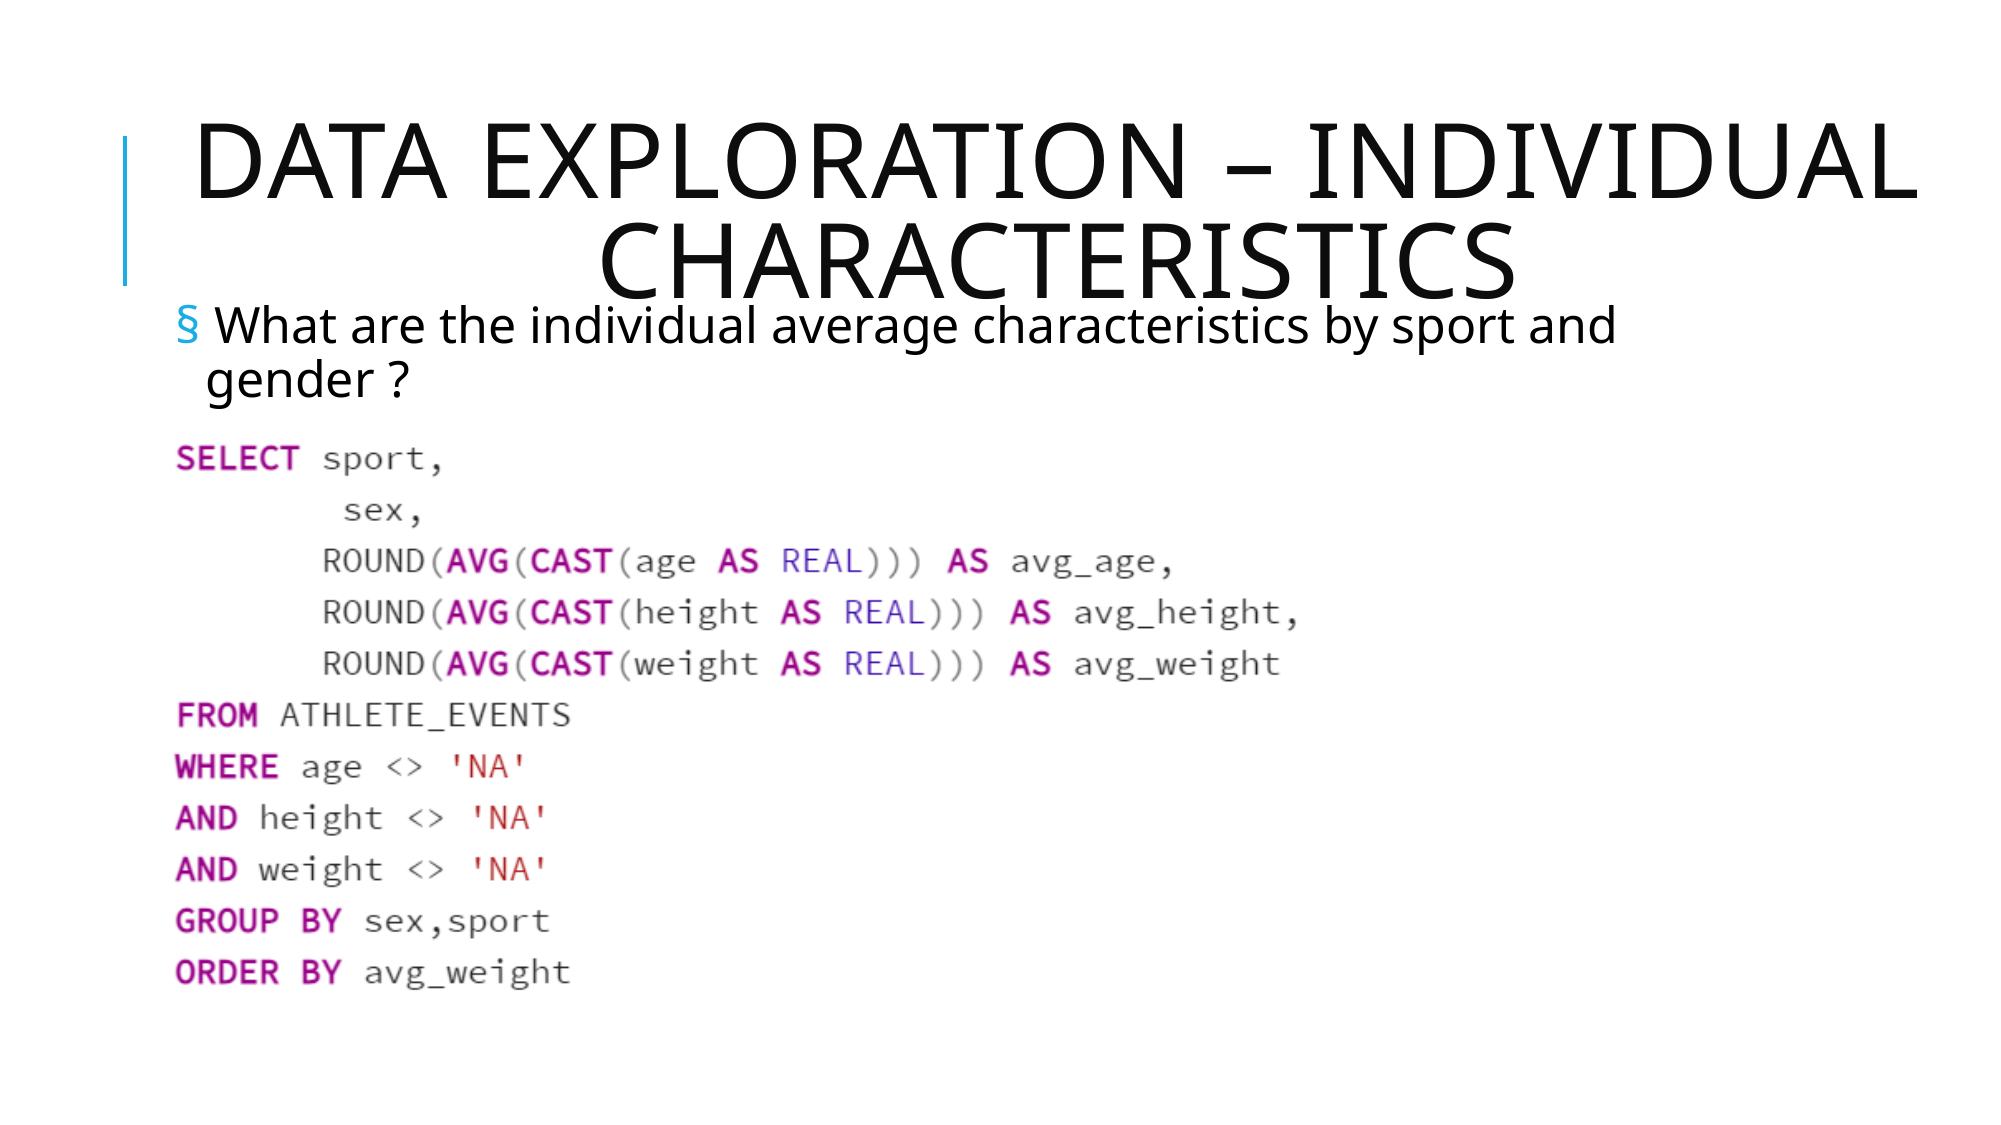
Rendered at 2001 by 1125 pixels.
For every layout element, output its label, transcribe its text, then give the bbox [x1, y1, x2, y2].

picture [168, 438, 1309, 1010]
list What are the individual average characteristics by sport and gender ? [168, 292, 1763, 953]
title Data exploration – Individual characteristics [168, 96, 1949, 343]
